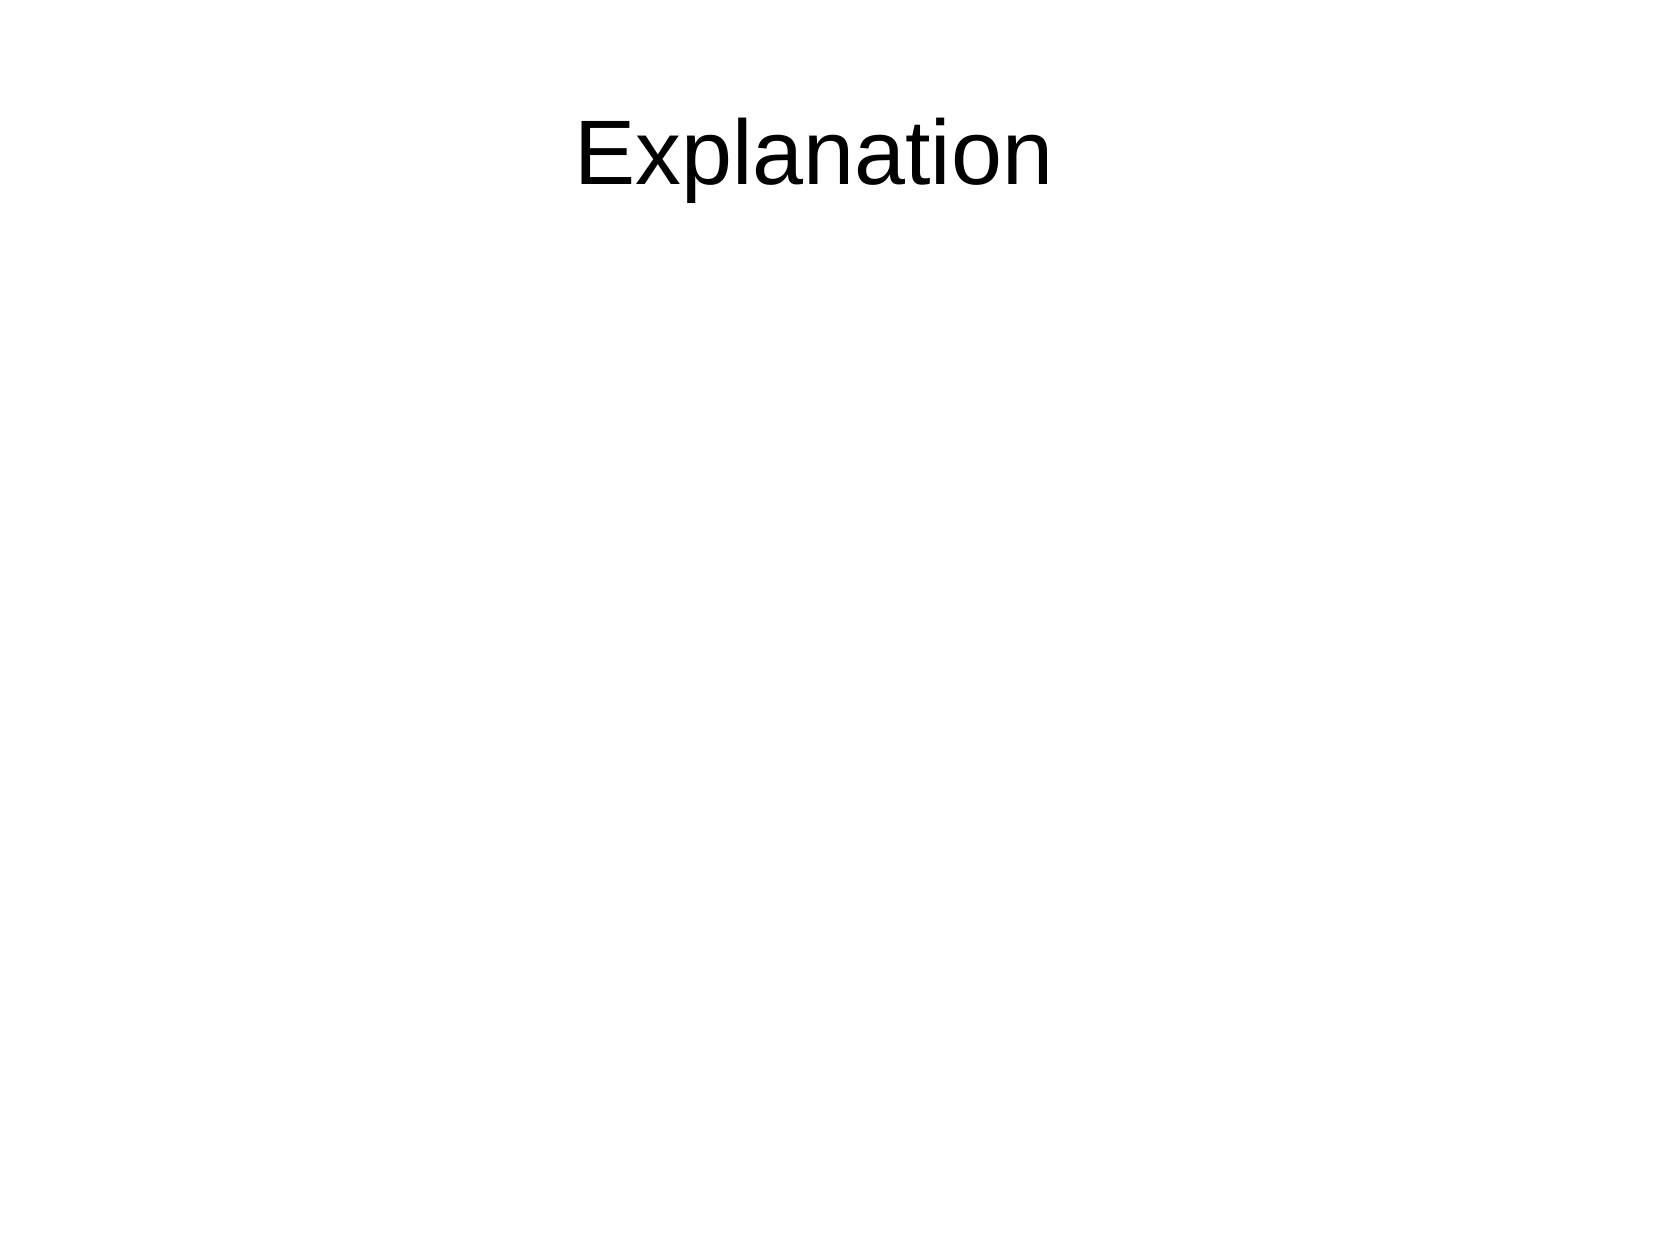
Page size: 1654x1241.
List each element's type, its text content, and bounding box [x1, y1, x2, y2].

title Explanation [82, 49, 1571, 257]
